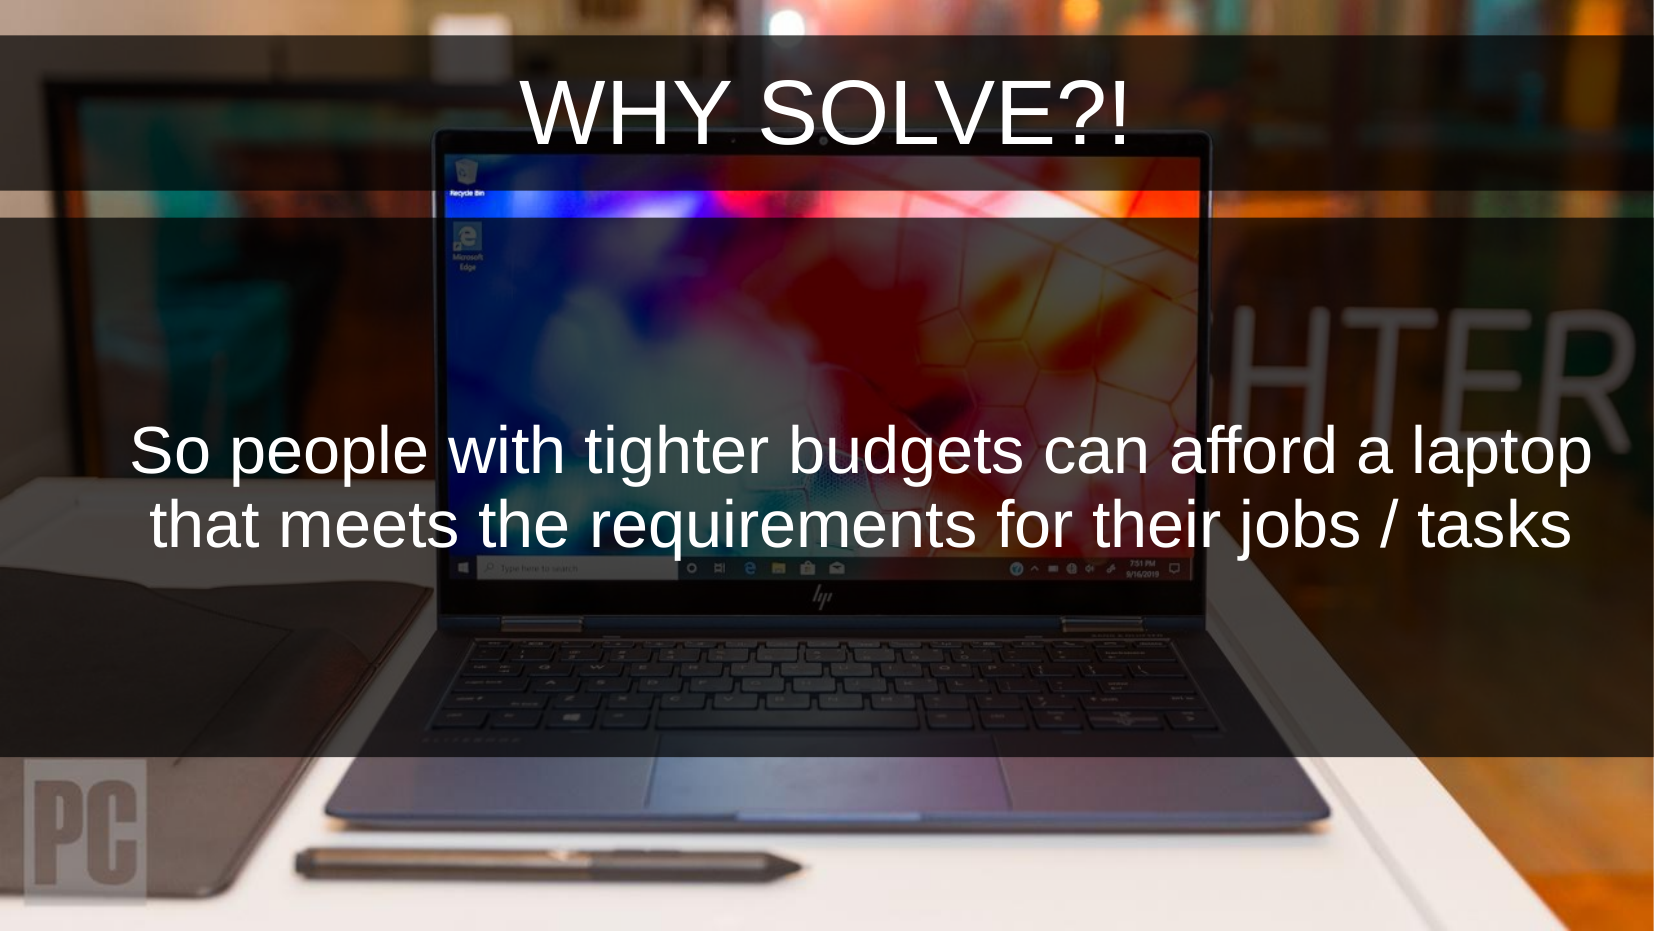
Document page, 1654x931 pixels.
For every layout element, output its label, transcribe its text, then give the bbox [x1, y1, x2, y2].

picture [0, 0, 1654, 35]
picture [0, 758, 1654, 931]
list So people with tighter budgets can afford a laptop that meets the requirements for their jobs / tasks [0, 217, 1654, 758]
picture [0, 191, 1654, 217]
title WHY SOLVE?! [0, 35, 1654, 191]
